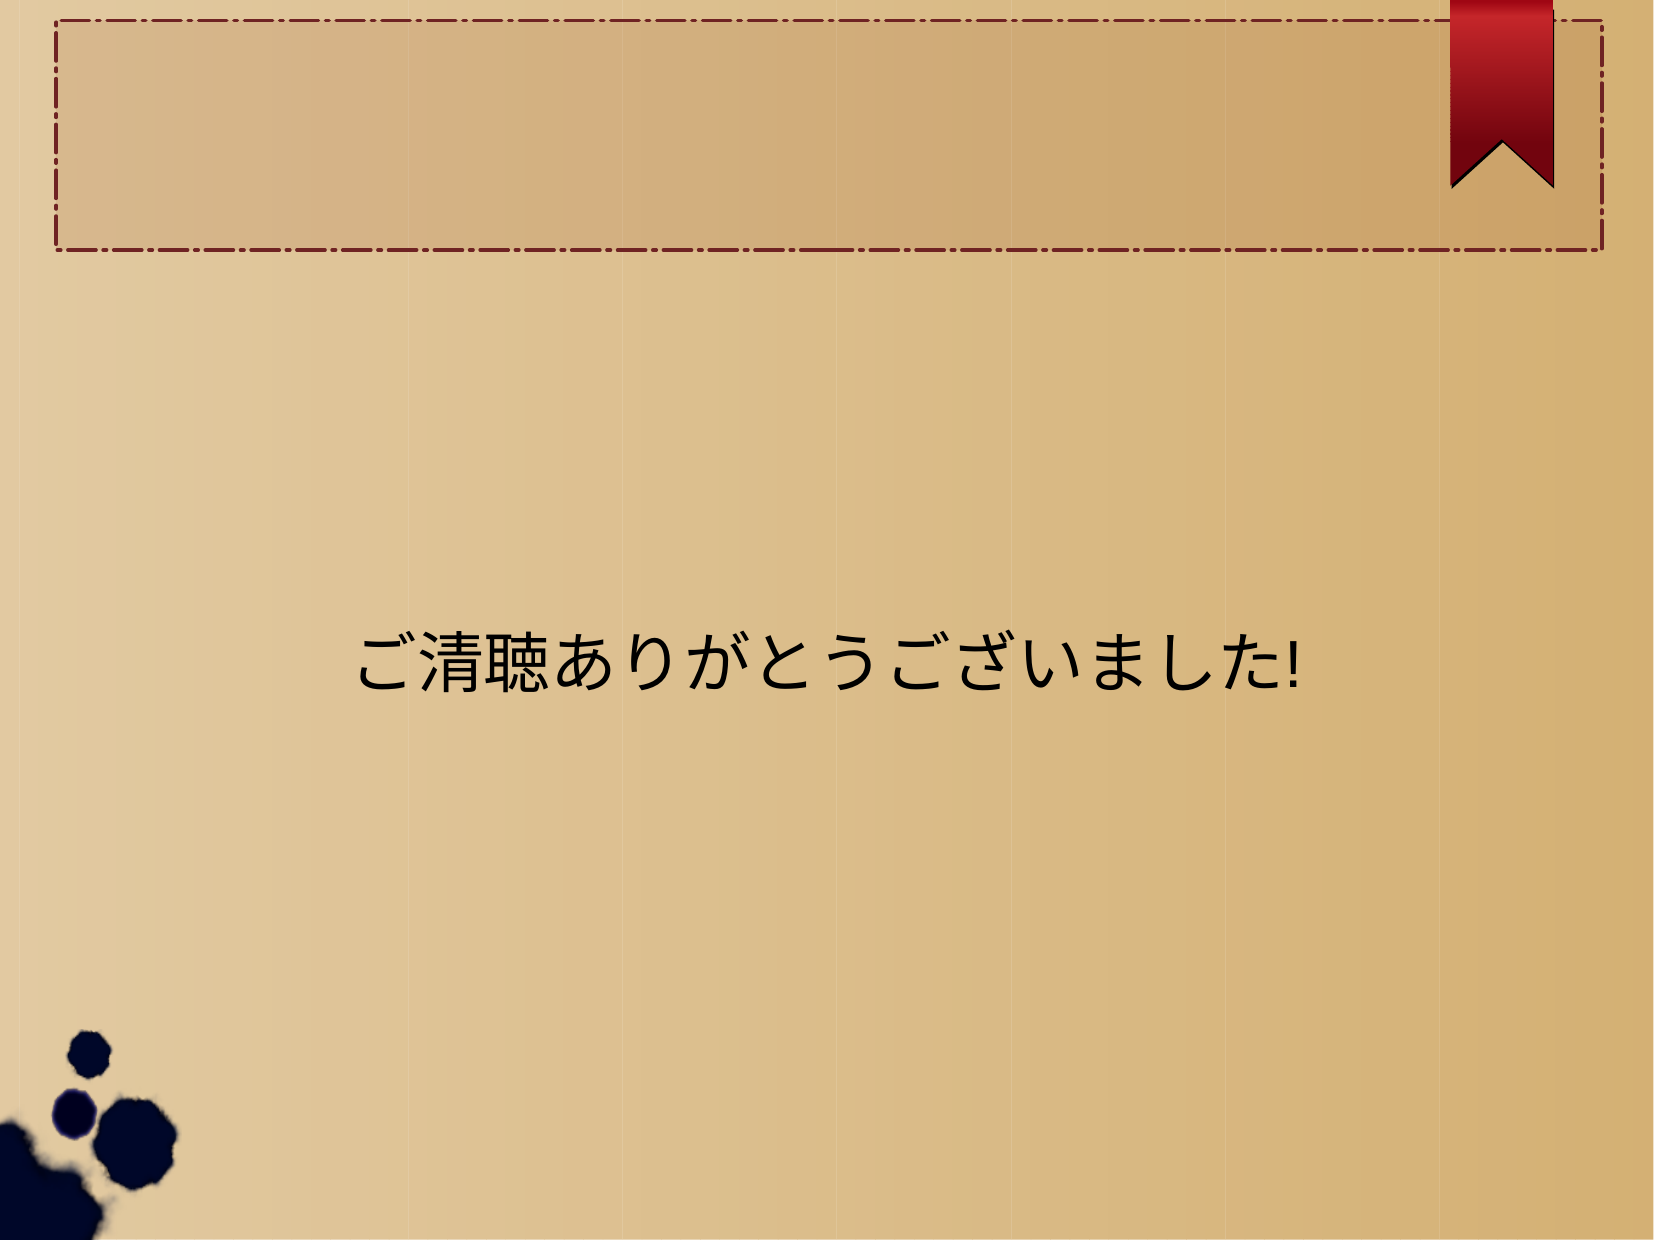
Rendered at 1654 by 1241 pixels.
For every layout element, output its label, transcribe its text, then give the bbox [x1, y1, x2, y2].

subtitle ご清聴ありがとうございました! [82, 299, 1571, 1019]
